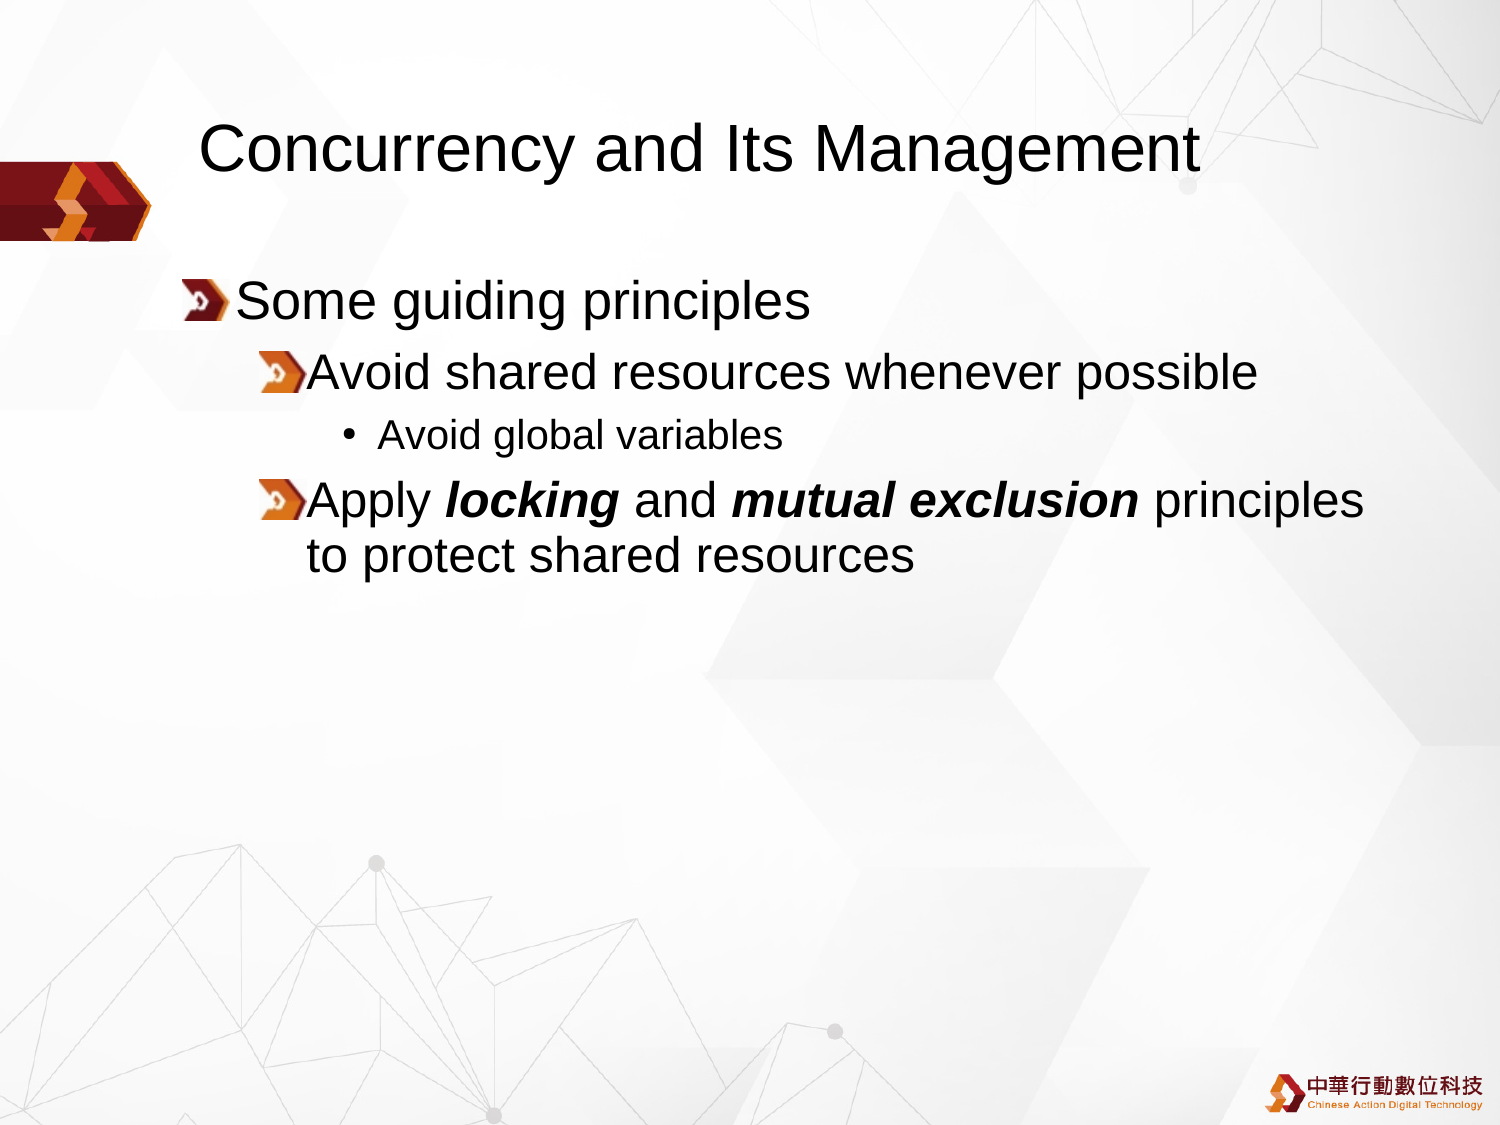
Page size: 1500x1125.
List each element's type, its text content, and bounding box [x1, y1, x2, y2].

list Some guiding principles Avoid shared resources whenever possible Avoid global variables Apply locking and mutual exclusion principles to protect shared resources [150, 262, 1426, 1006]
title Concurrency and Its Management [50, 51, 1326, 239]
picture [0, 0, 1500, 1125]
